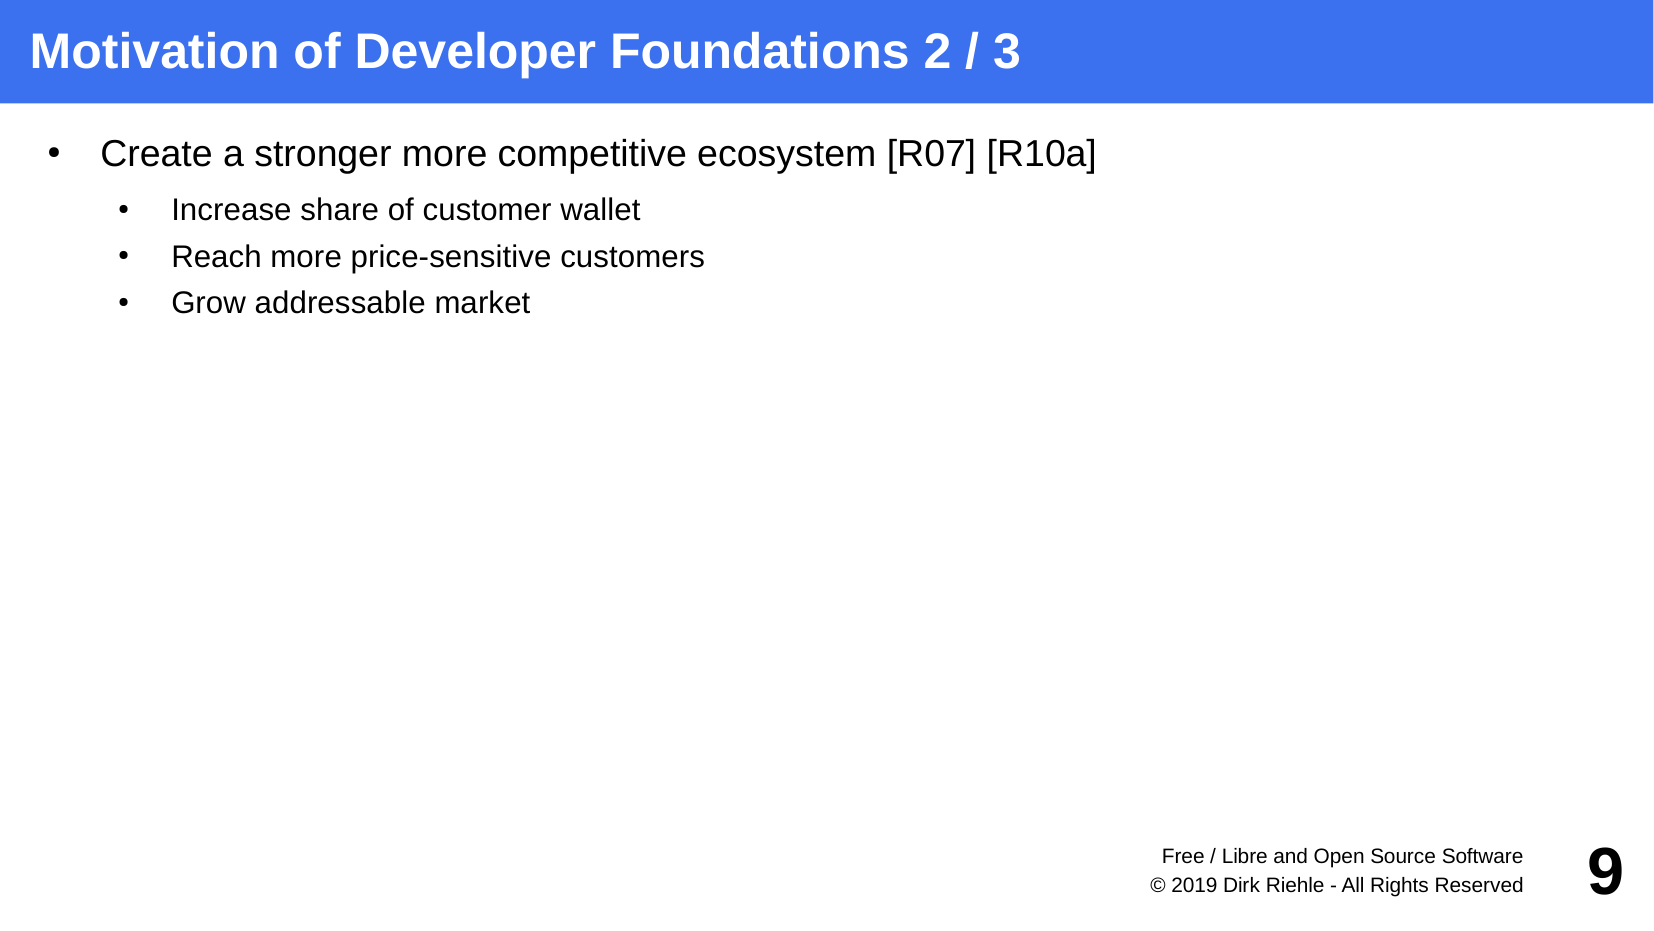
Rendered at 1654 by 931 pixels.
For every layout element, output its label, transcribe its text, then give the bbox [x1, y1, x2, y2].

list Create a stronger more competitive ecosystem [R07] [R10a] Increase share of customer wallet Reach more price-sensitive customers Grow addressable market [29, 132, 1625, 813]
title Motivation of Developer Foundations 2 / 3 [0, 0, 1654, 104]
